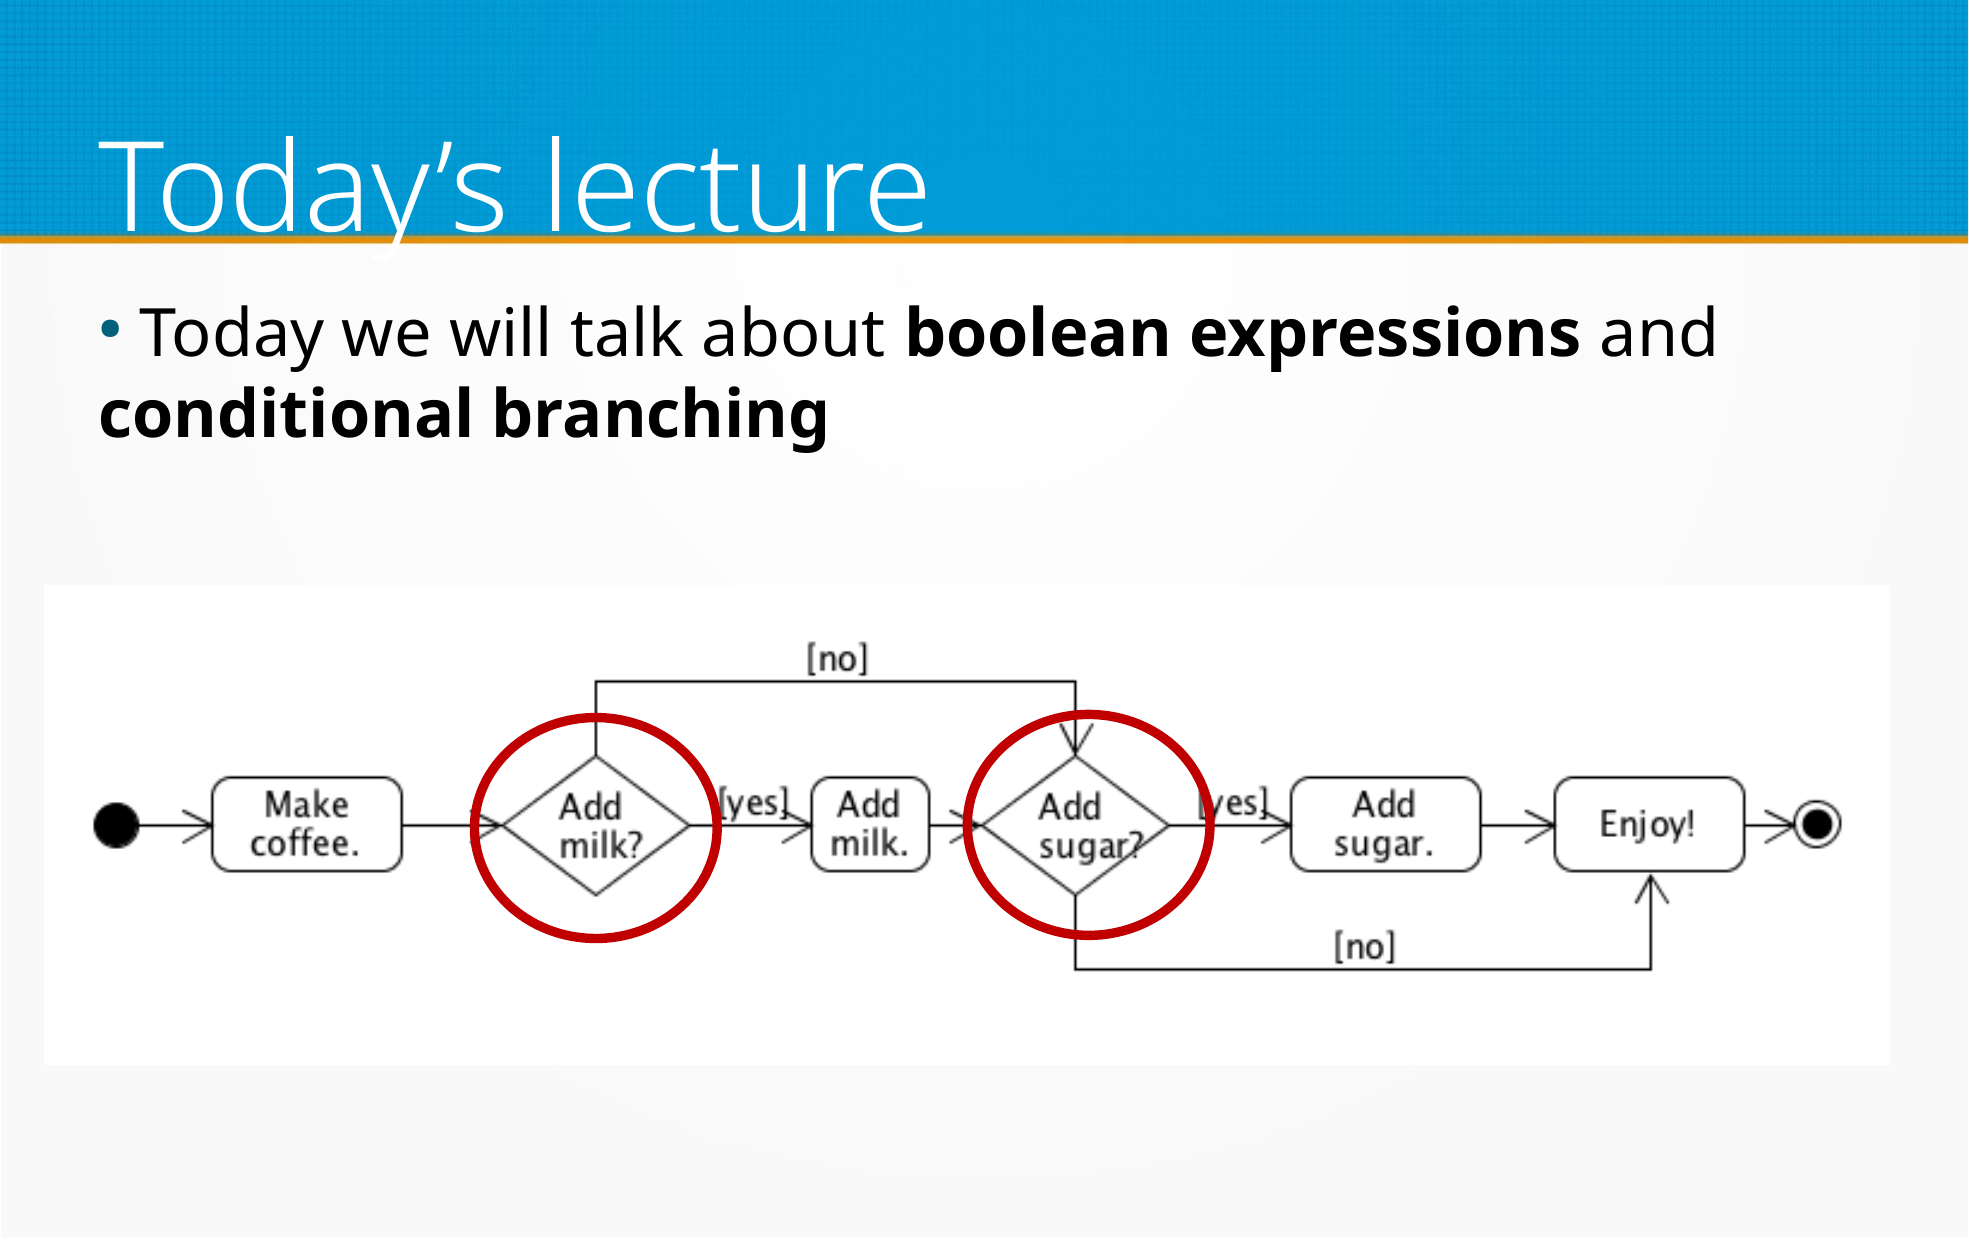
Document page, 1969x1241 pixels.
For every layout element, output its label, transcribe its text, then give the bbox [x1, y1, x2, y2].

picture [0, 233, 1969, 1241]
list Today we will talk about boolean expressions and conditional branching [98, 290, 1870, 585]
title Today’s lecture [98, 49, 1870, 257]
